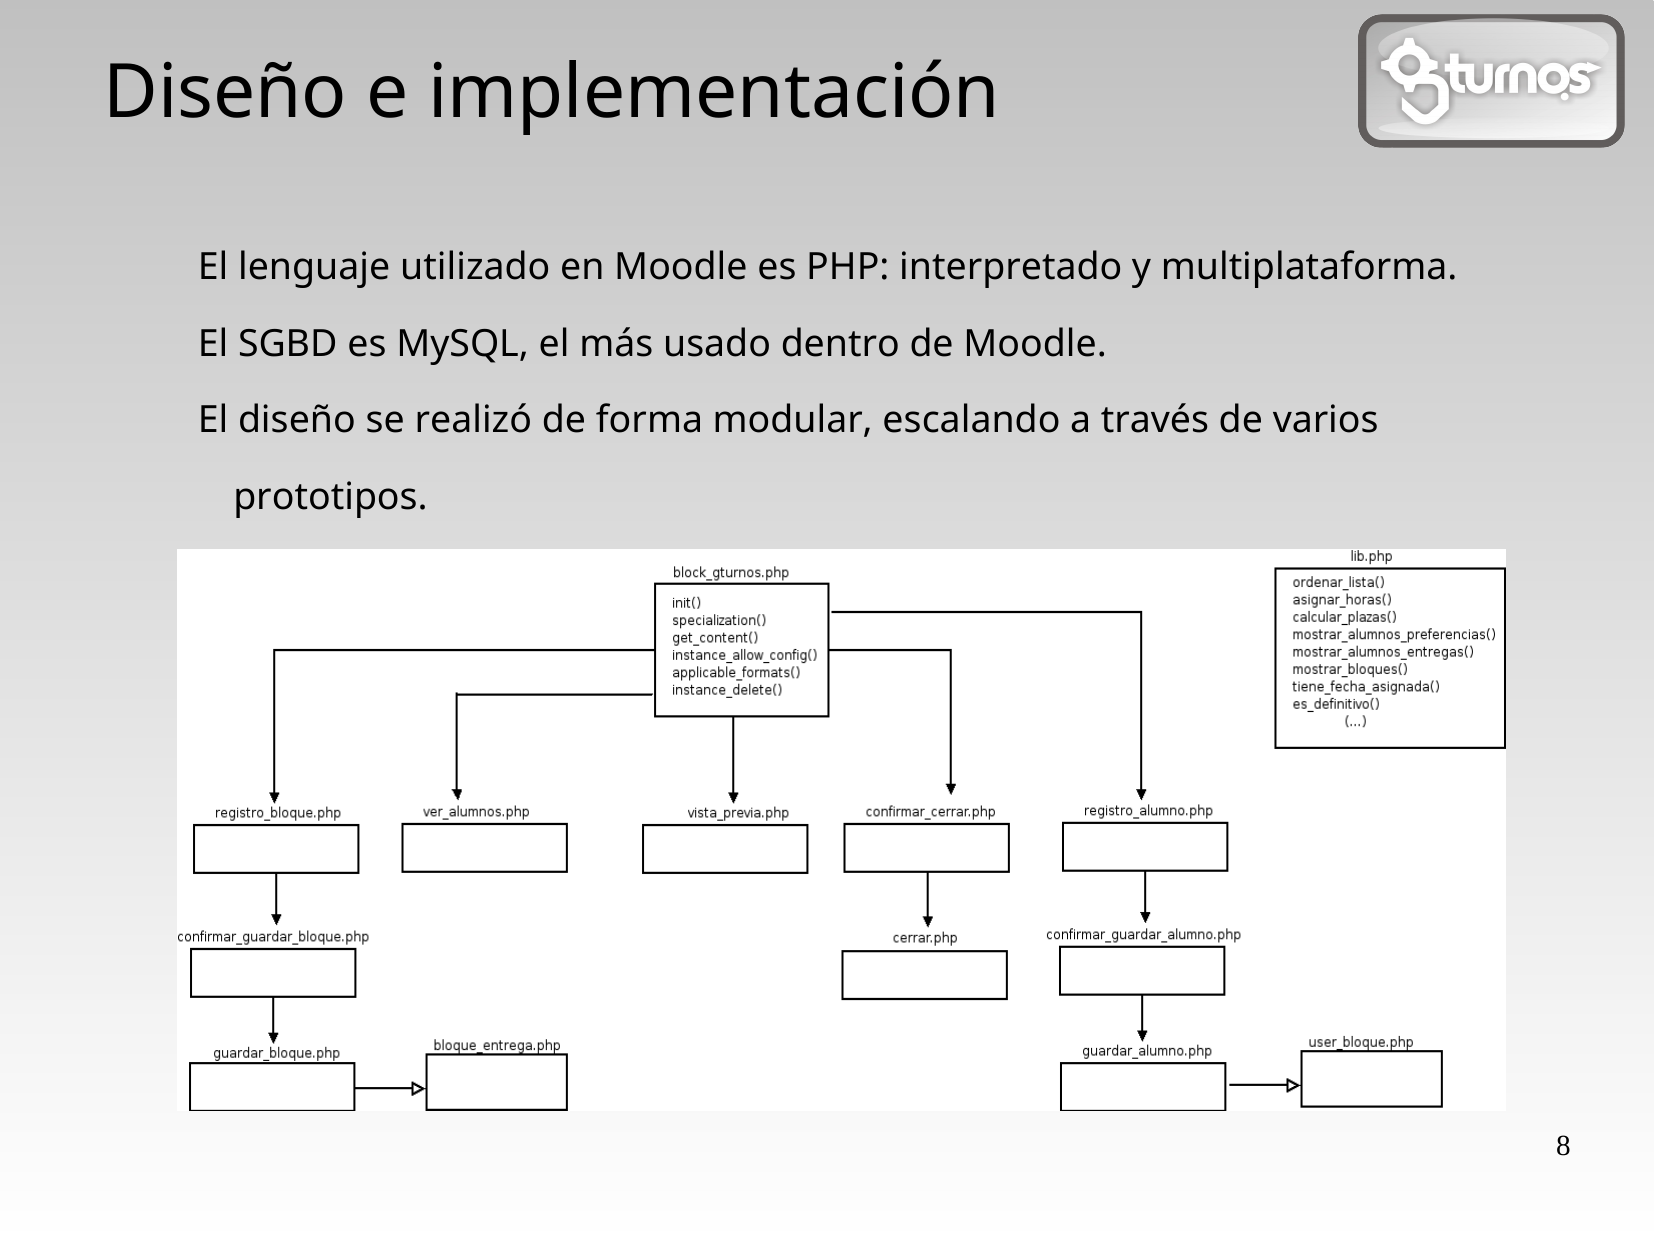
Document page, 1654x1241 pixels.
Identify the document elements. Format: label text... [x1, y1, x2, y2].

picture [177, 549, 1506, 1111]
text_box El lenguaje utilizado en Moodle es PHP: interpretado y multiplataforma. El SGBD es MySQL, el más usado dentro de Moodle. El diseño se realizó de forma modular, escalando a través de varios prototipos. Esquema general de la aplicación: [147, 206, 1536, 527]
text_box Diseño e implementación [88, 29, 967, 132]
picture [1358, 14, 1625, 148]
